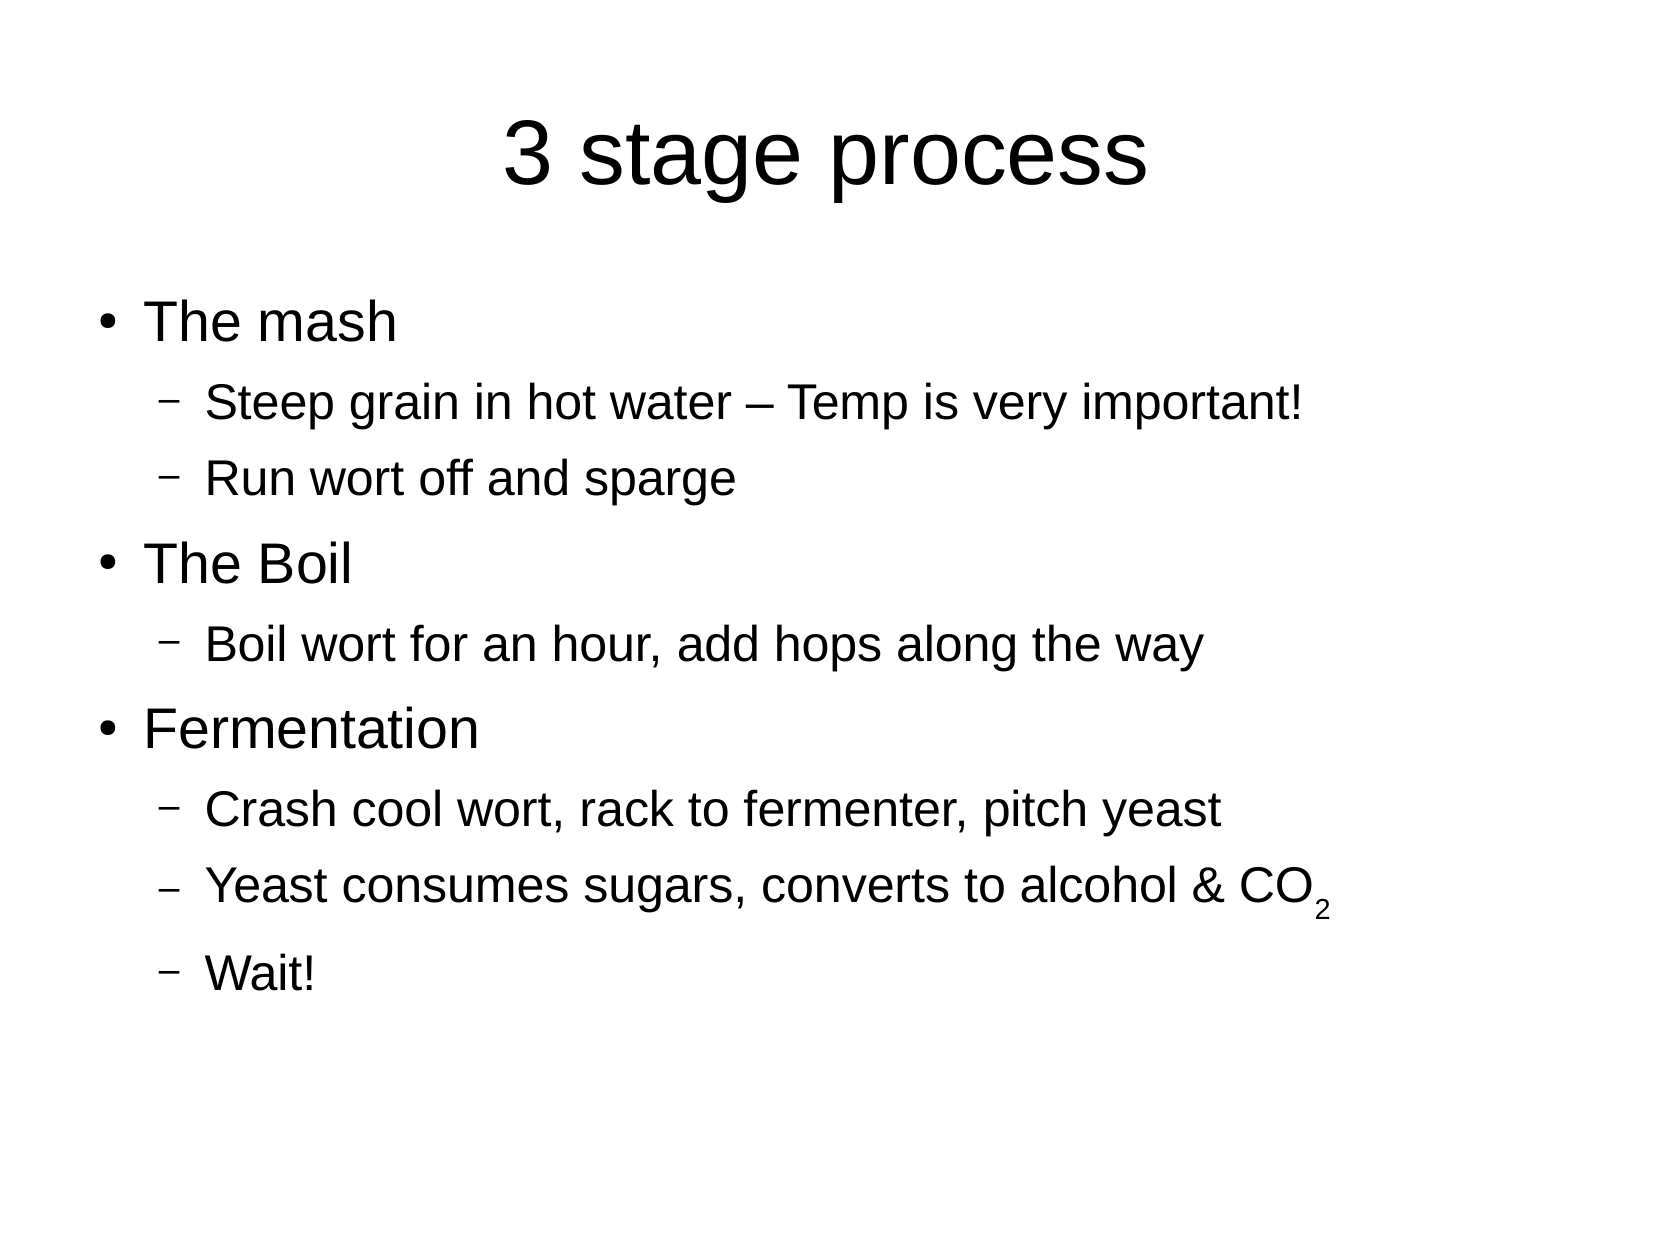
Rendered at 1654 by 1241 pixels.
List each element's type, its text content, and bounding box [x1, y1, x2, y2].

title 3 stage process [82, 49, 1571, 257]
list The mash Steep grain in hot water – Temp is very important! Run wort off and sparge The Boil Boil wort for an hour, add hops along the way Fermentation Crash cool wort, rack to fermenter, pitch yeast Yeast consumes sugars, converts to alcohol & CO2 Wait! [82, 290, 1571, 1010]
